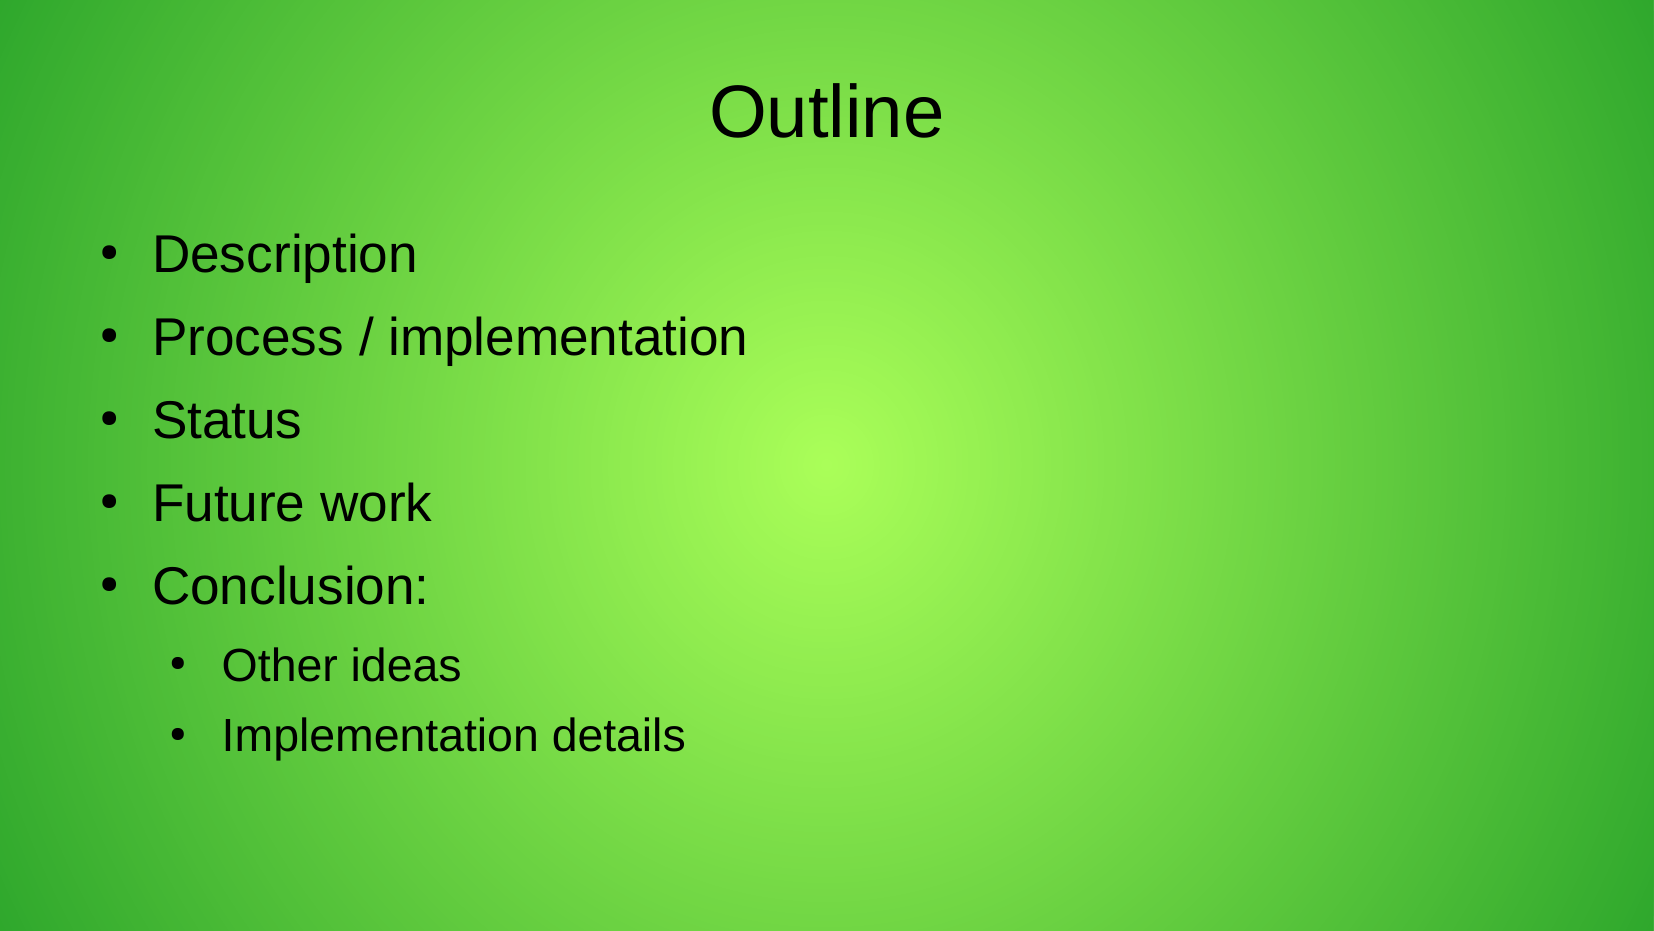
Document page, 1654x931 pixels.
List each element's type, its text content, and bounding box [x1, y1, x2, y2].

title Outline [82, 35, 1571, 189]
list Description Process / implementation Status Future work Conclusion: Other ideas Implementation details [82, 224, 1571, 764]
